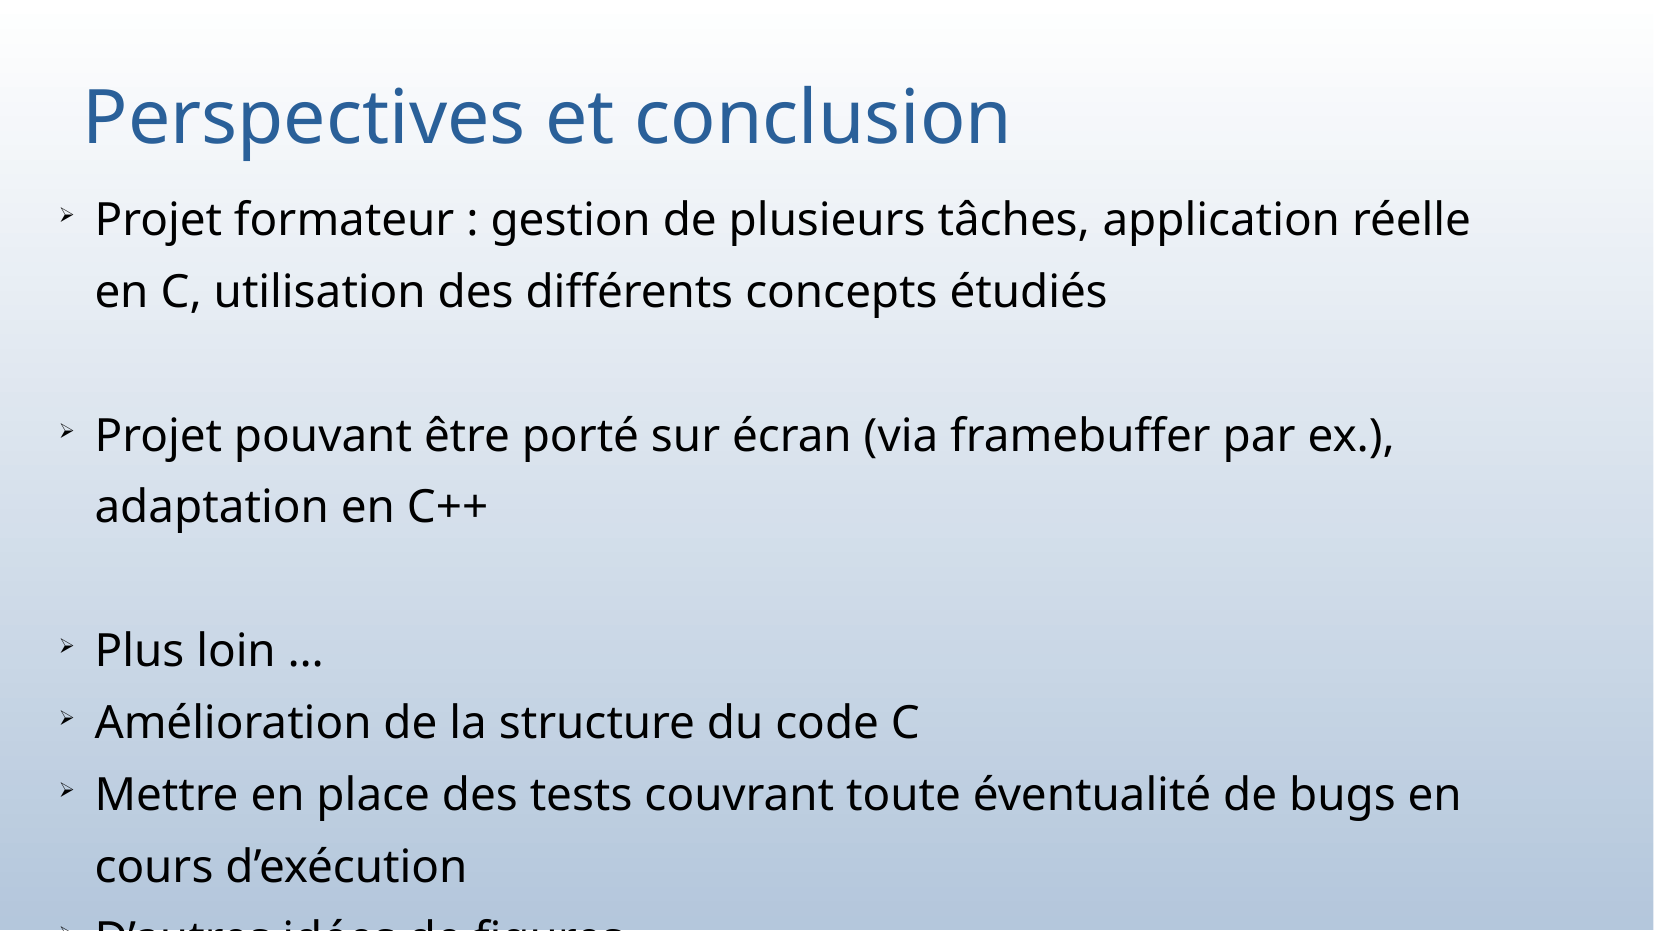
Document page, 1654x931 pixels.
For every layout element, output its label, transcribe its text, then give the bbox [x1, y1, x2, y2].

subtitle Projet formateur : gestion de plusieurs tâches, application réelle en C, utilisation des différents concepts étudiés Projet pouvant être porté sur écran (via framebuffer par ex.), adaptation en C++ Plus loin … Amélioration de la structure du code C Mettre en place des tests couvrant toute éventualité de bugs en cours d’exécution D’autres idées de figures ... [59, 177, 1506, 931]
title Perspectives et conclusion [82, 37, 1571, 193]
